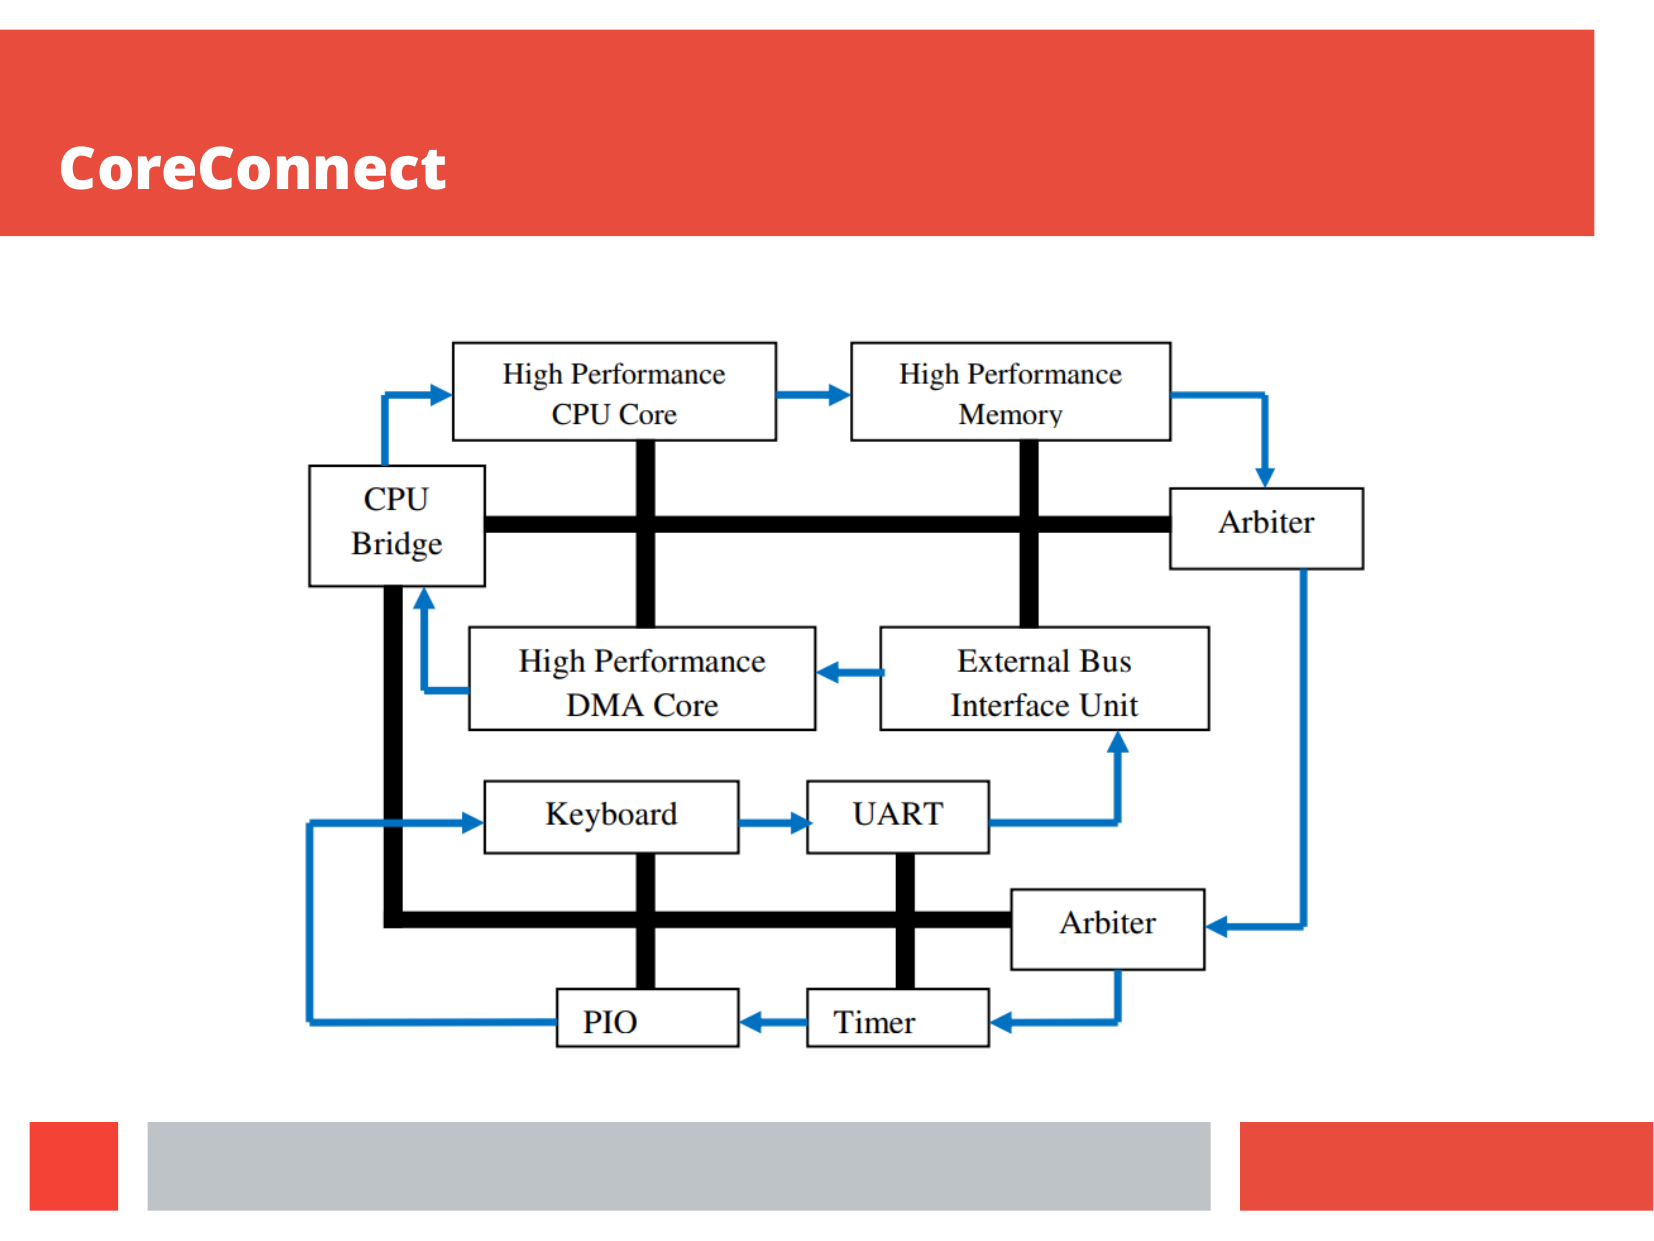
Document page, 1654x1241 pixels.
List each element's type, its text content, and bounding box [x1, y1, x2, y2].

picture [260, 332, 1418, 1075]
title CoreConnect [59, 59, 1595, 207]
